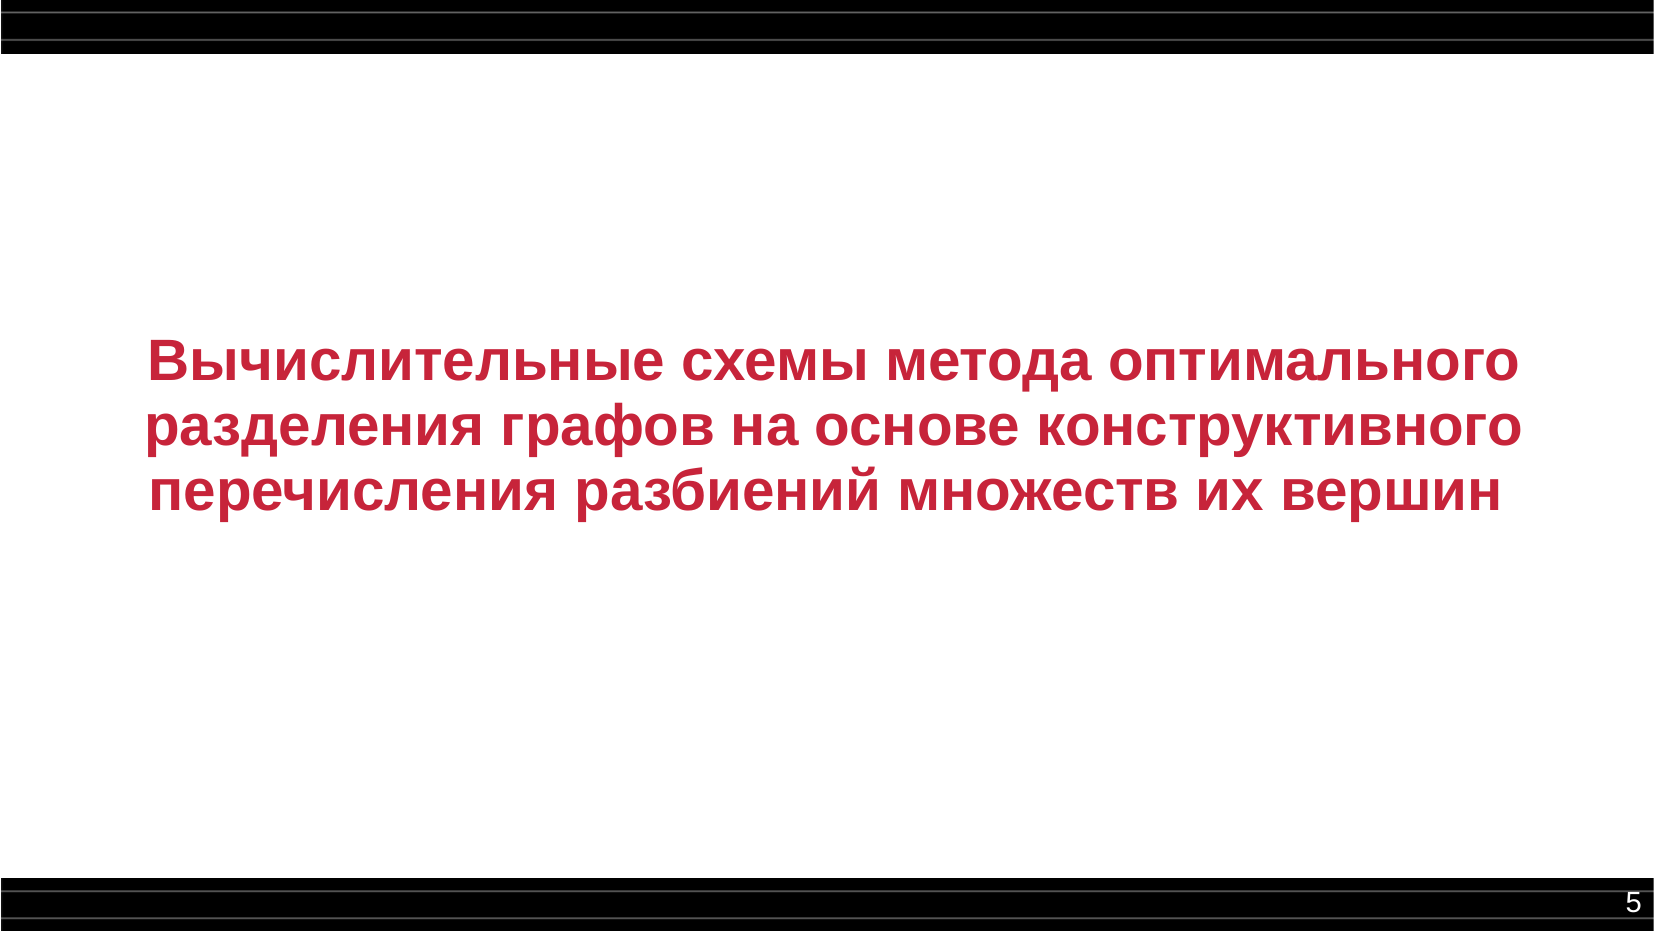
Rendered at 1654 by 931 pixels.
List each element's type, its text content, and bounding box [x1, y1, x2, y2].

picture [1, 0, 1654, 54]
title Вычислительные схемы метода оптимального разделения графов на основе конструктивного перечисления разбиений множеств их вершин [90, 225, 1579, 523]
picture [1, 878, 1654, 931]
